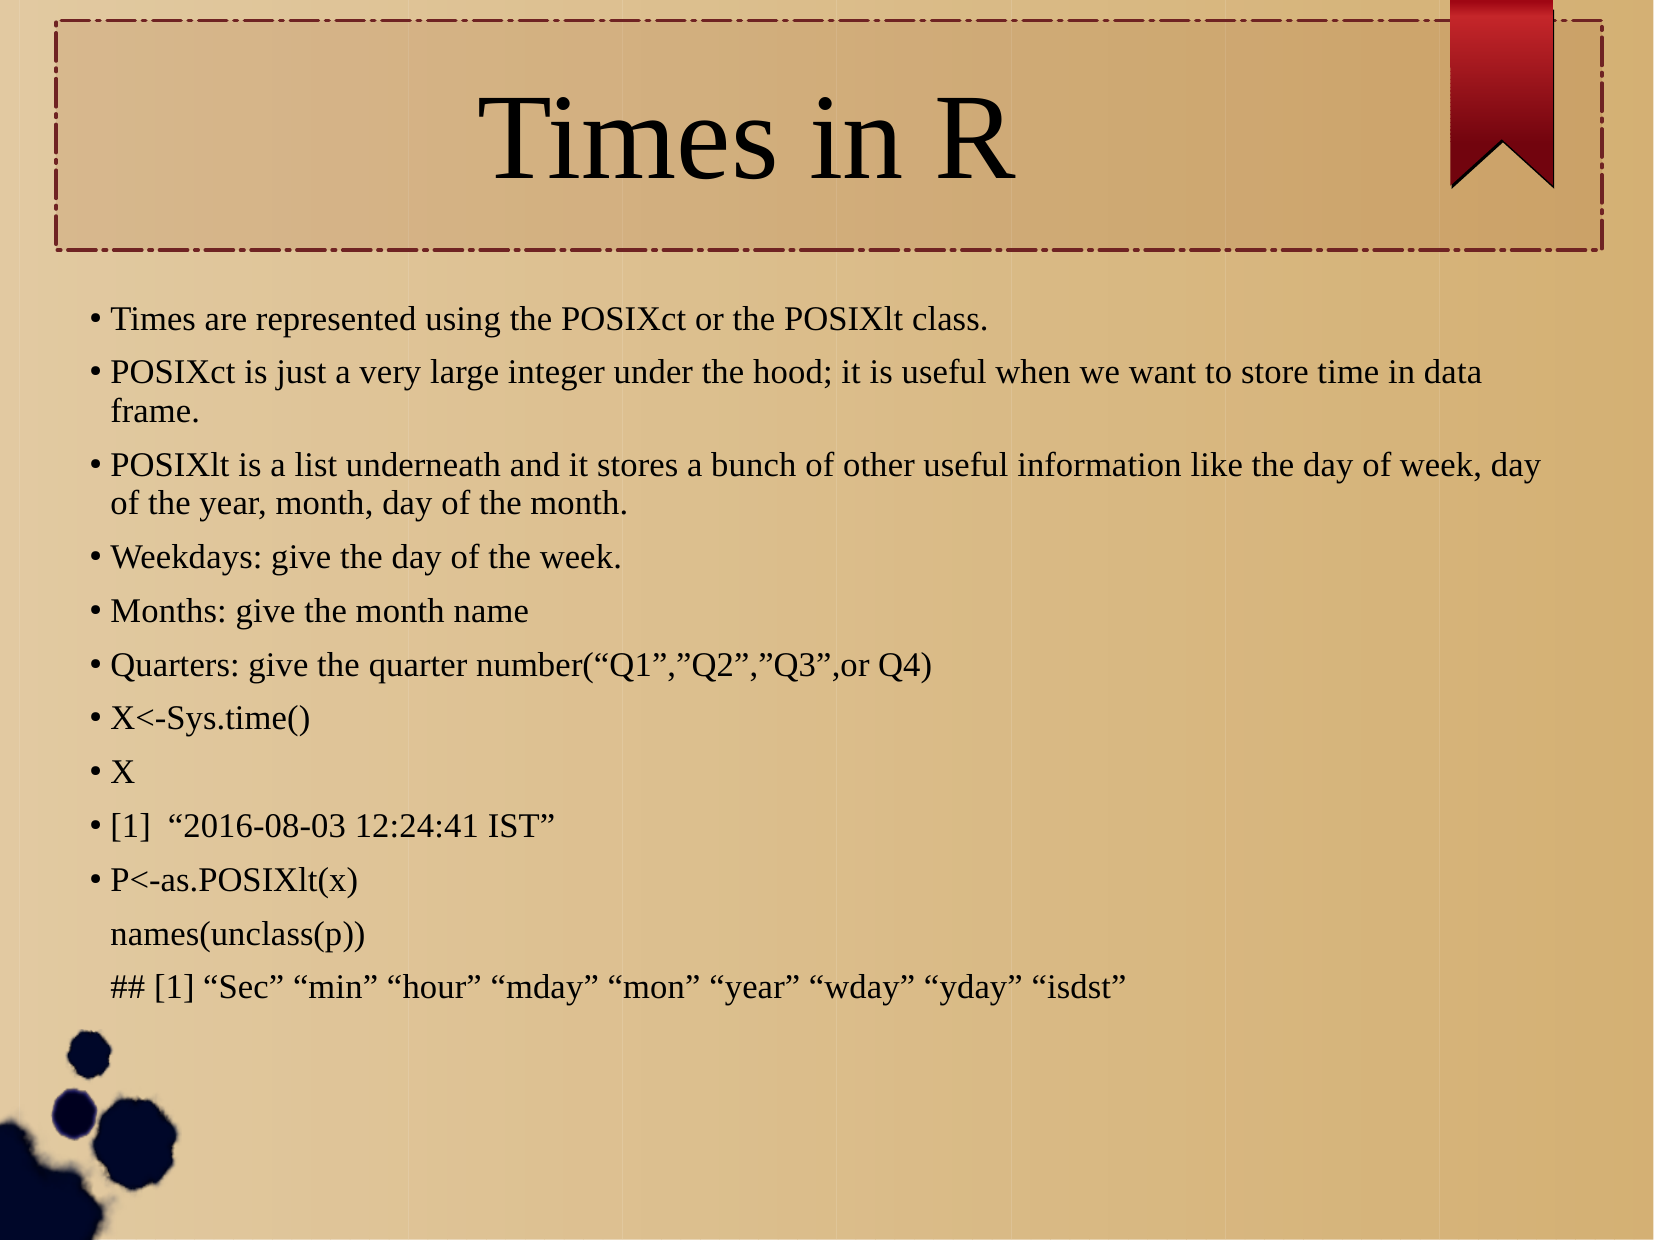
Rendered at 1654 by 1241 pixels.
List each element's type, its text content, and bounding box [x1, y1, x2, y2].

list Times are represented using the POSIXct or the POSIXlt class. POSIXct is just a very large integer under the hood; it is useful when we want to store time in data frame. POSIXlt is a list underneath and it stores a bunch of other useful information like the day of week, day of the year, month, day of the month. Weekdays: give the day of the week. Months: give the month name Quarters: give the quarter number(“Q1”,”Q2”,”Q3”,or Q4) X<-Sys.time() X [1] “2016-08-03 12:24:41 IST” P<-as.POSIXlt(x) names(unclass(p)) ## [1] “Sec” “min” “hour” “mday” “mon” “year” “wday” “yday” “isdst” [82, 299, 1571, 1019]
title Times in R [82, 47, 1412, 229]
